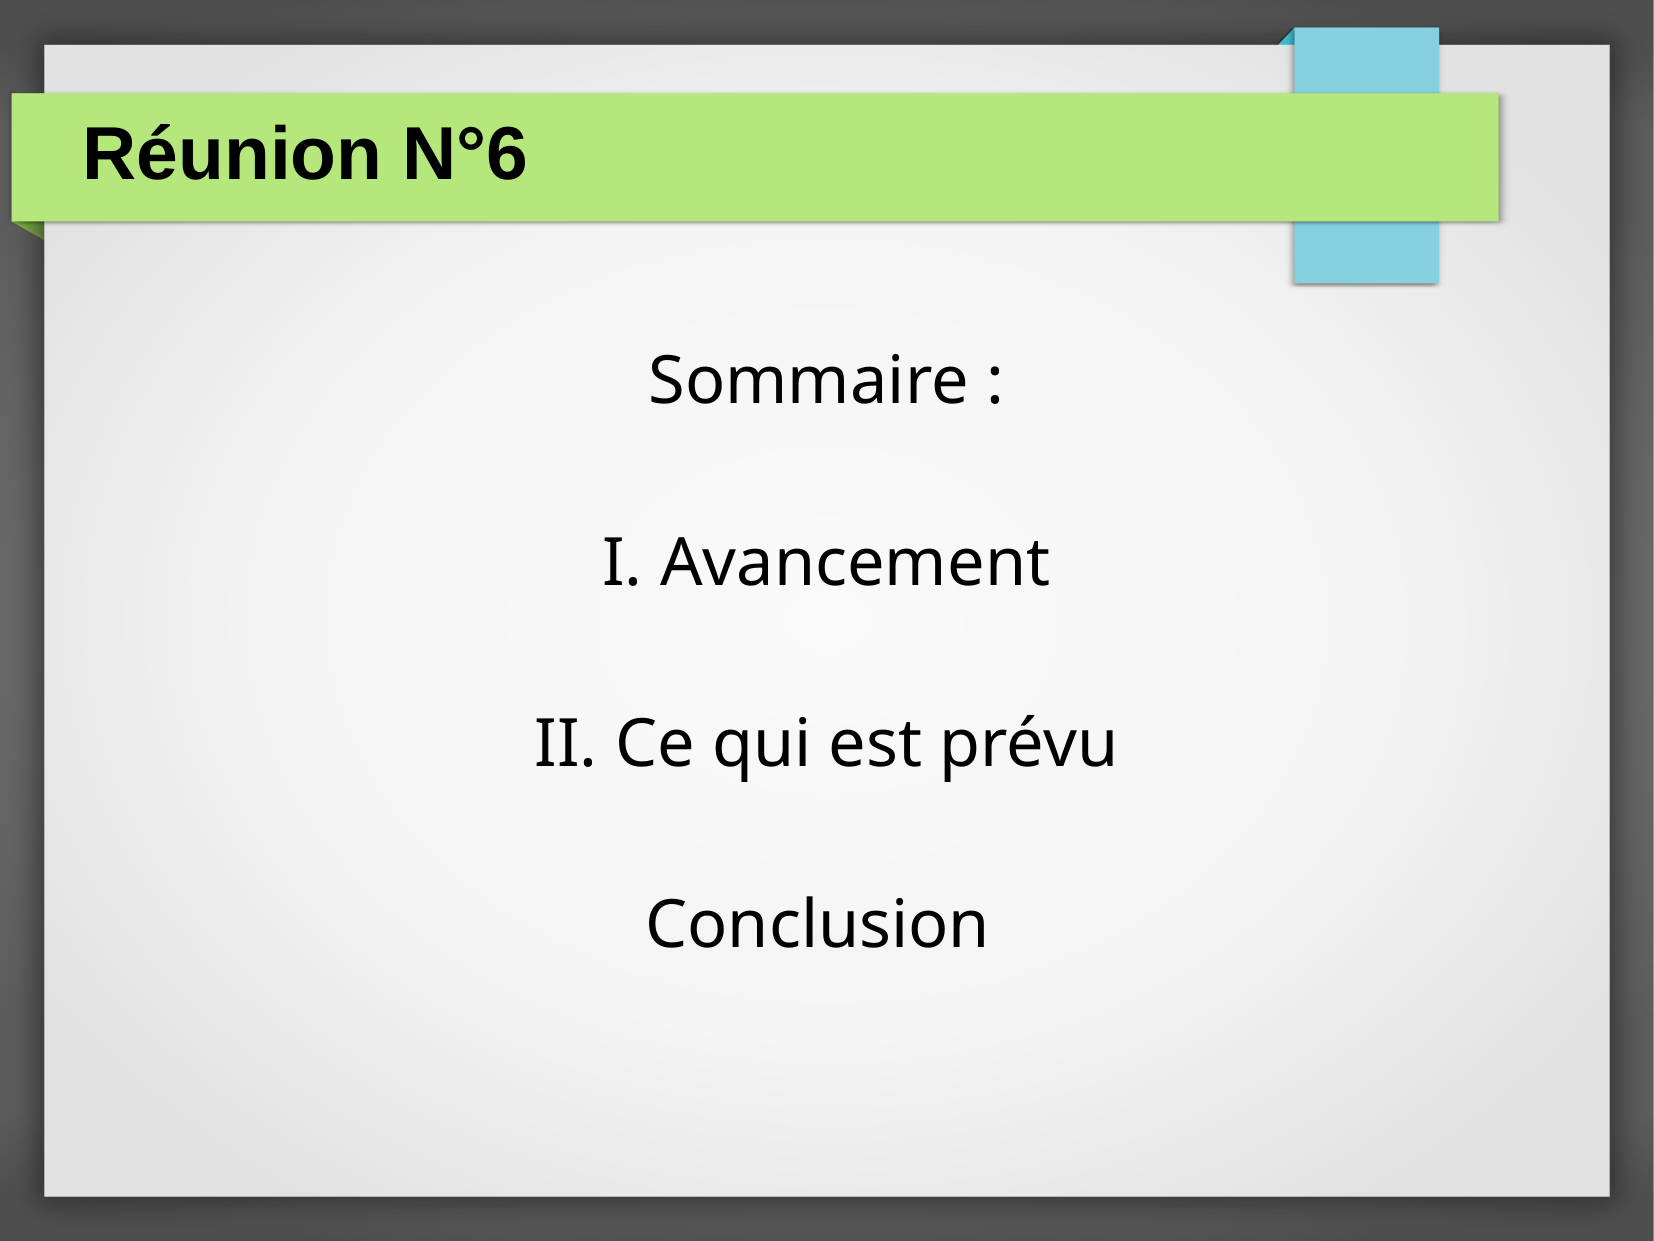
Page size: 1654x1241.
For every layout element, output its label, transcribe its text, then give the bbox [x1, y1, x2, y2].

subtitle Sommaire : I. Avancement II. Ce qui est prévu Conclusion [82, 290, 1571, 1010]
picture [0, 0, 1654, 1241]
title Réunion N°6 [82, 94, 1264, 213]
